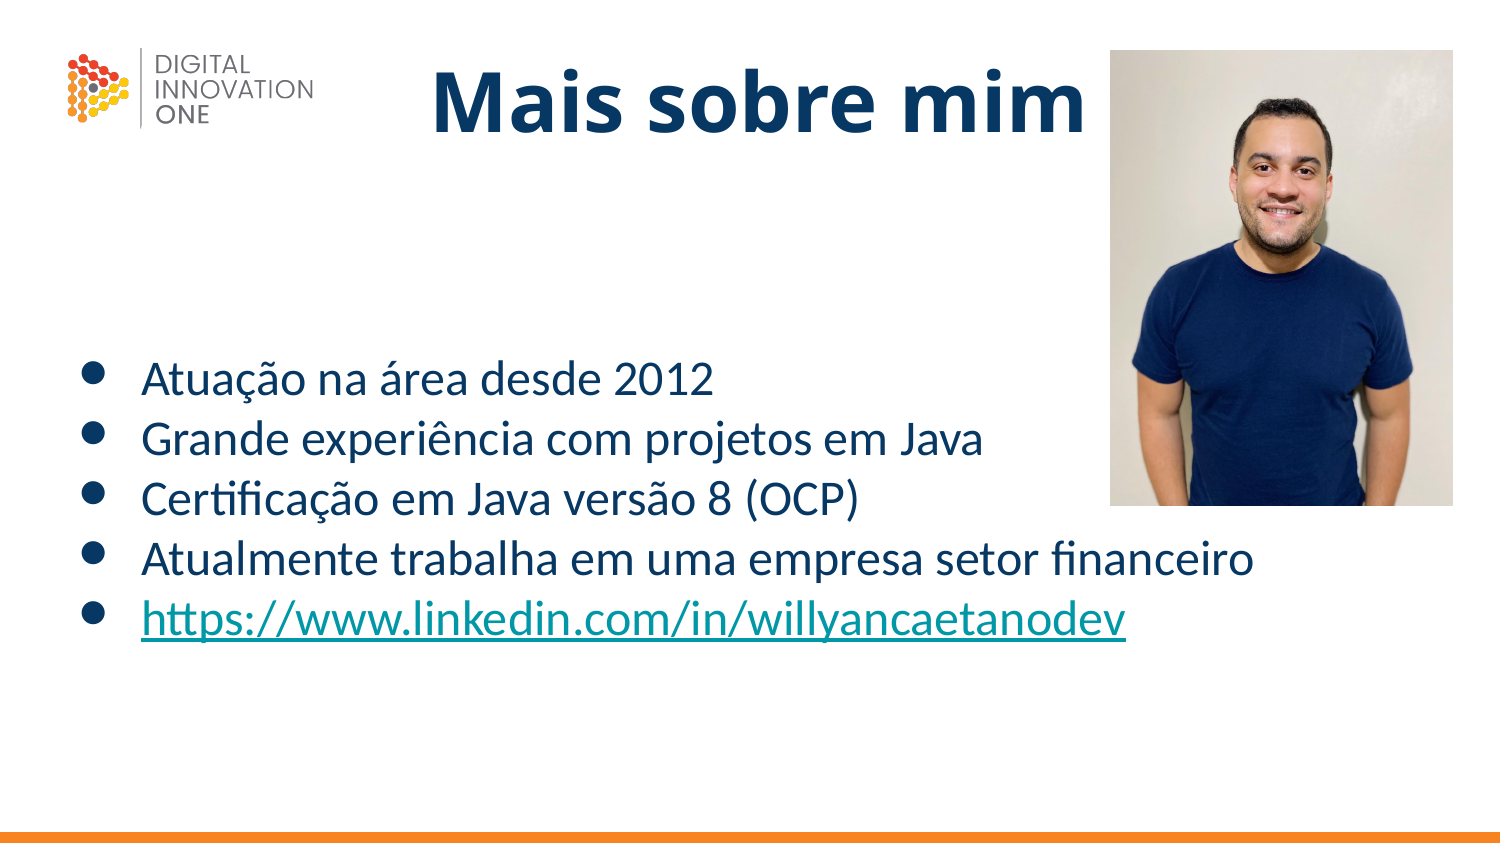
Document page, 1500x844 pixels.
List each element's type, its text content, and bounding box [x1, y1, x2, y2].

subtitle Mais sobre mim [182, 50, 1110, 148]
subtitle Atuação na área desde 2012 Grande experiência com projetos em Java Certificação em Java versão 8 (OCP) Atualmente trabalha em uma empresa setor financeiro https://www.linkedin.com/in/willyancaetanodev [51, 267, 1309, 723]
picture [1110, 50, 1453, 506]
text_box [0, 832, 1500, 843]
picture [51, 39, 330, 137]
